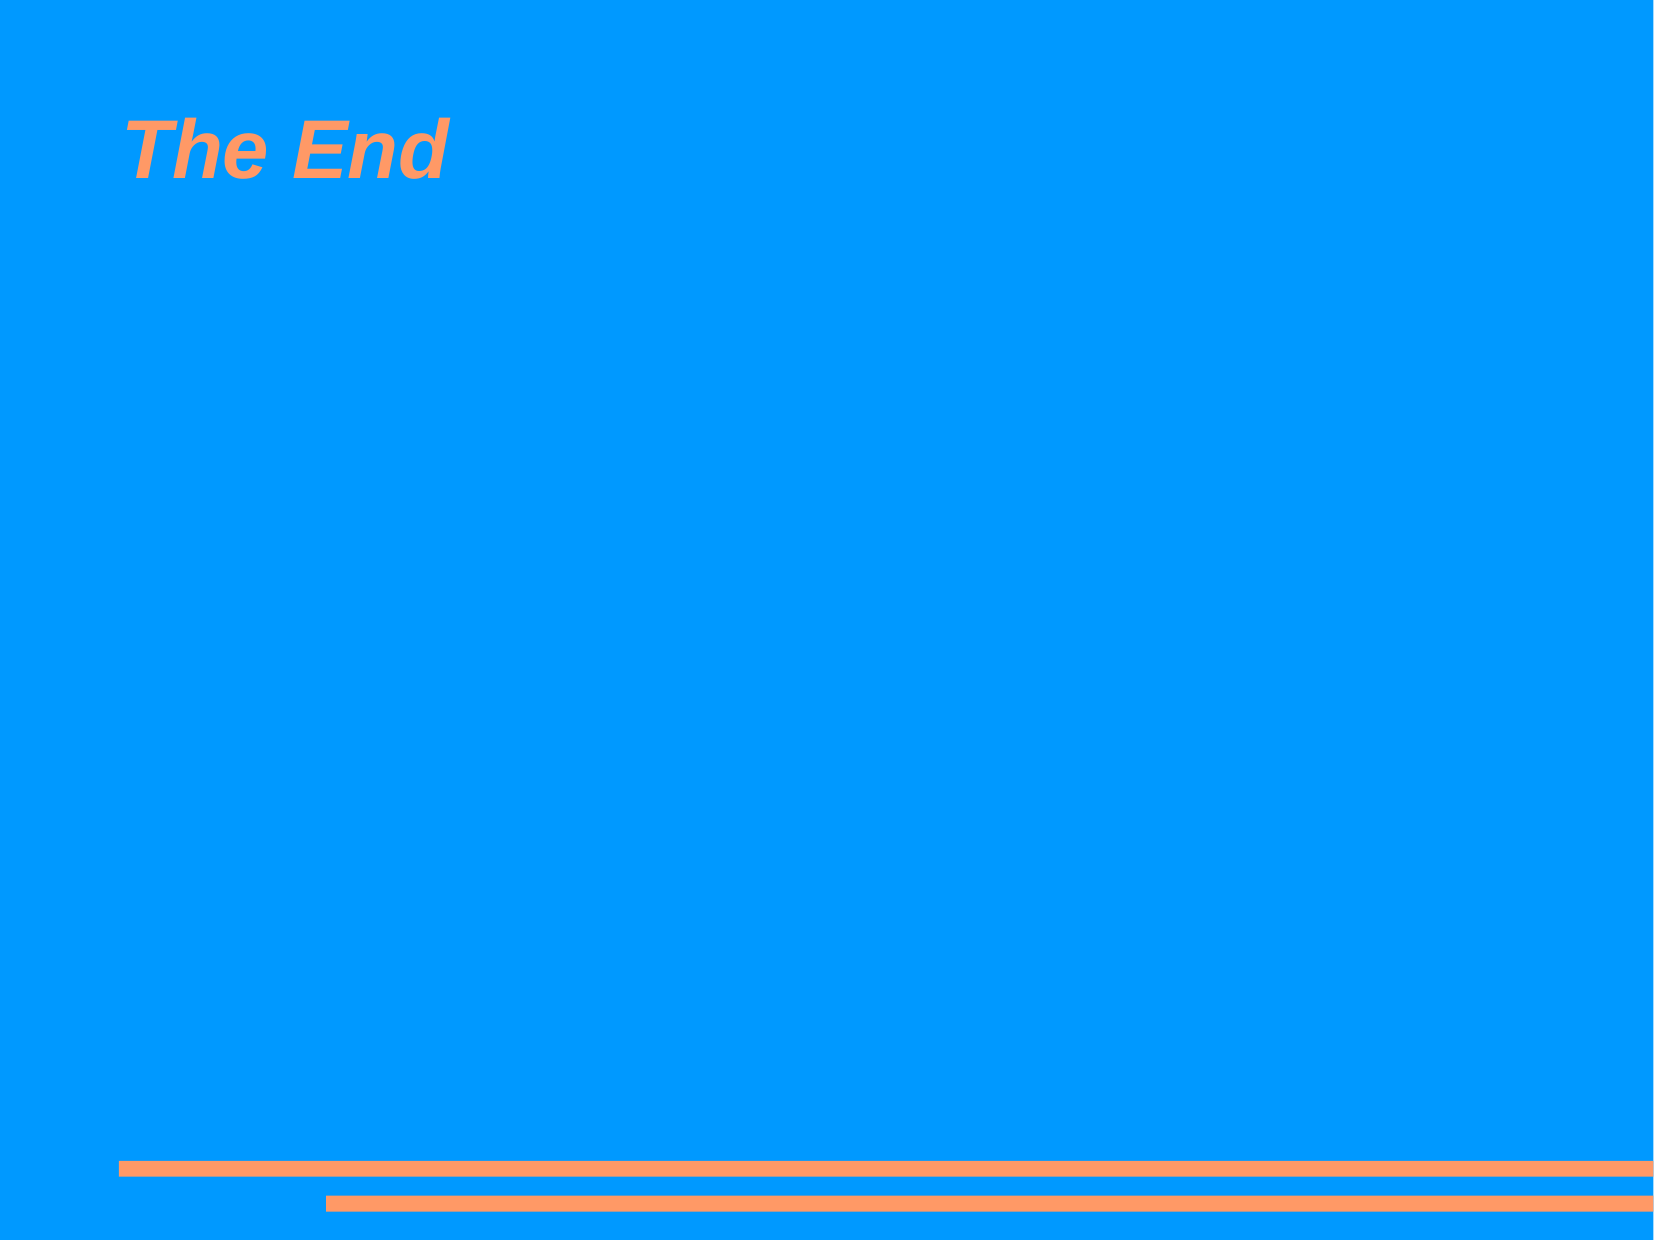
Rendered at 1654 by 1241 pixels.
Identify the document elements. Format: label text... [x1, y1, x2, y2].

title The End [121, 46, 1534, 254]
